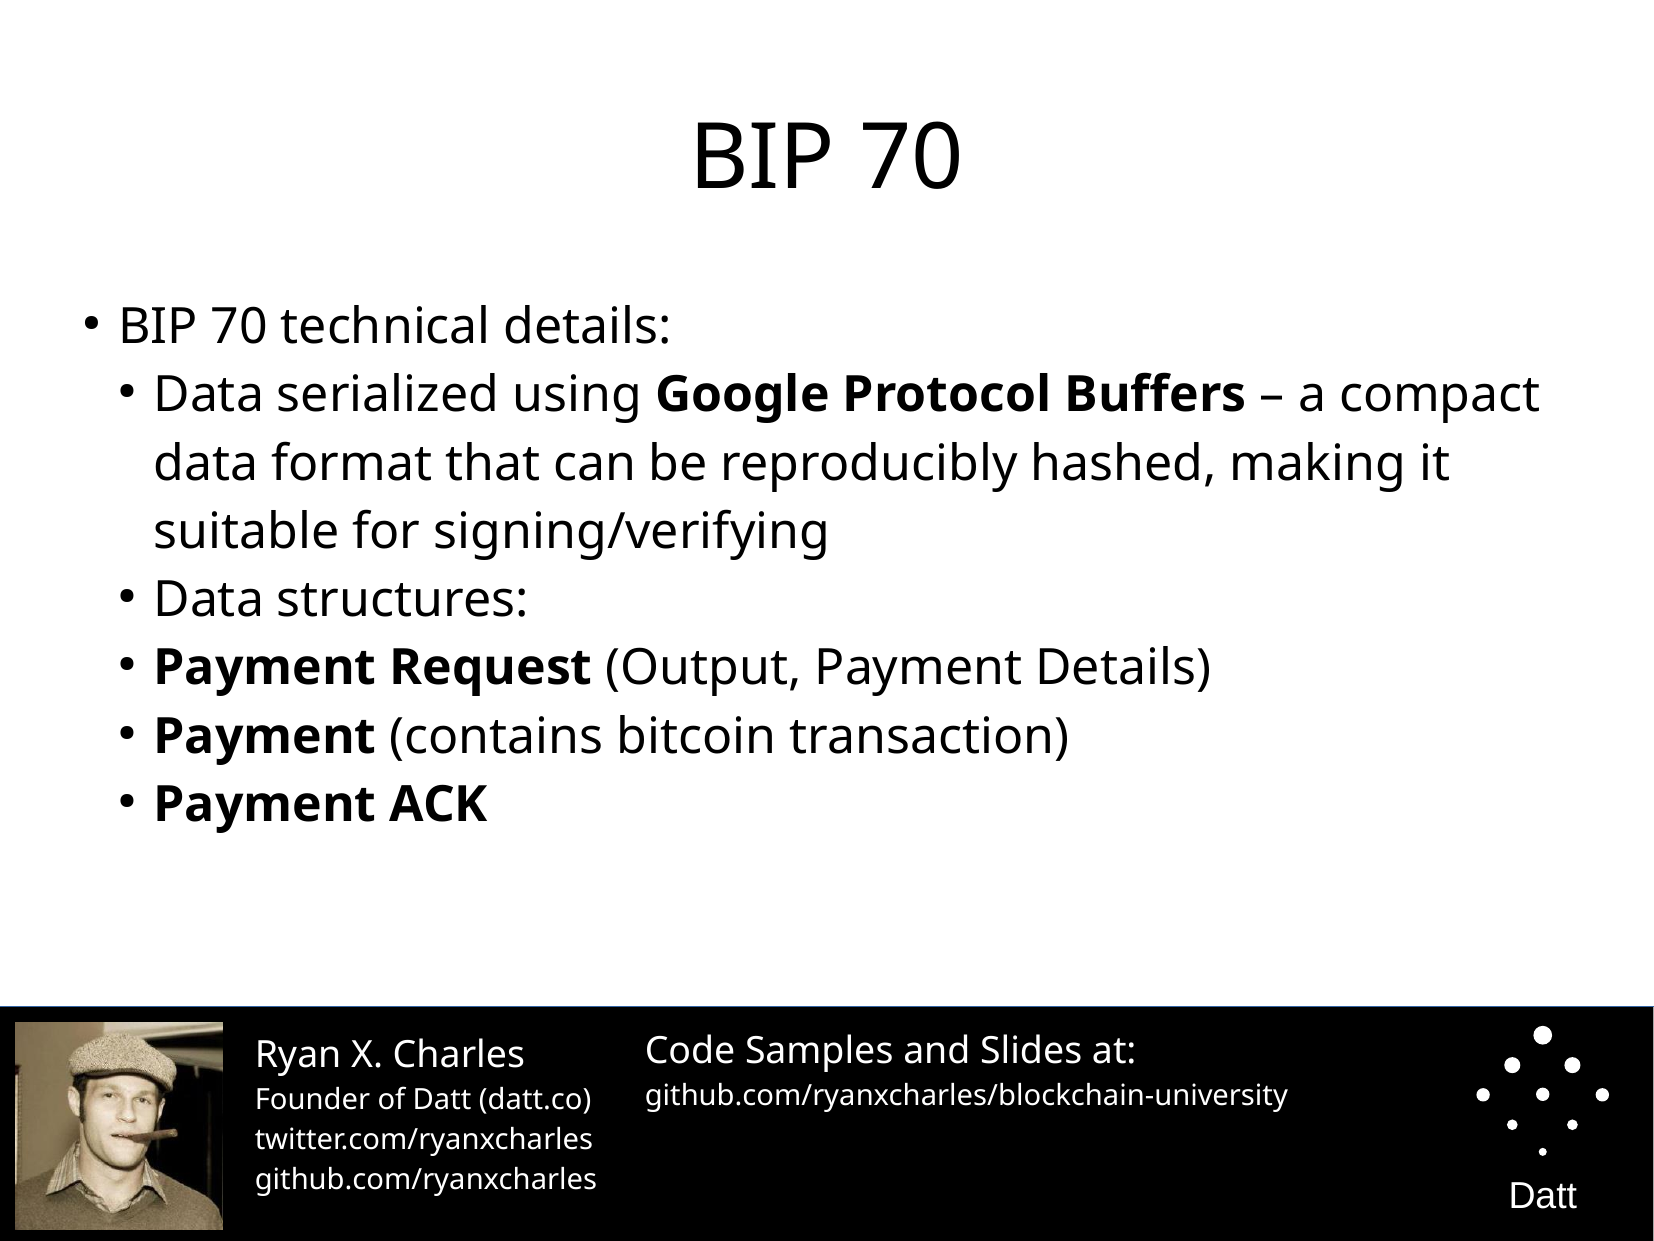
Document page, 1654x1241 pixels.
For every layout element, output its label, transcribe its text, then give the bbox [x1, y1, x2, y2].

picture [15, 1022, 223, 1231]
subtitle BIP 70 technical details: Data serialized using Google Protocol Buffers – a compact data format that can be reproducibly hashed, making it suitable for signing/verifying Data structures: Payment Request (Output, Payment Details) Payment (contains bitcoin transaction) Payment ACK [82, 290, 1571, 1010]
picture [1475, 1023, 1611, 1159]
title BIP 70 [82, 49, 1571, 257]
text_box Code Samples and Slides at: github.com/ryanxcharles/blockchain-university [630, 1015, 1403, 1156]
text_box Datt [1452, 1167, 1633, 1241]
text_box Ryan X. Charles Founder of Datt (datt.co) twitter.com/ryanxcharles github.com/ryanxcharles [240, 1020, 976, 1241]
text_box [0, 1006, 1654, 1241]
